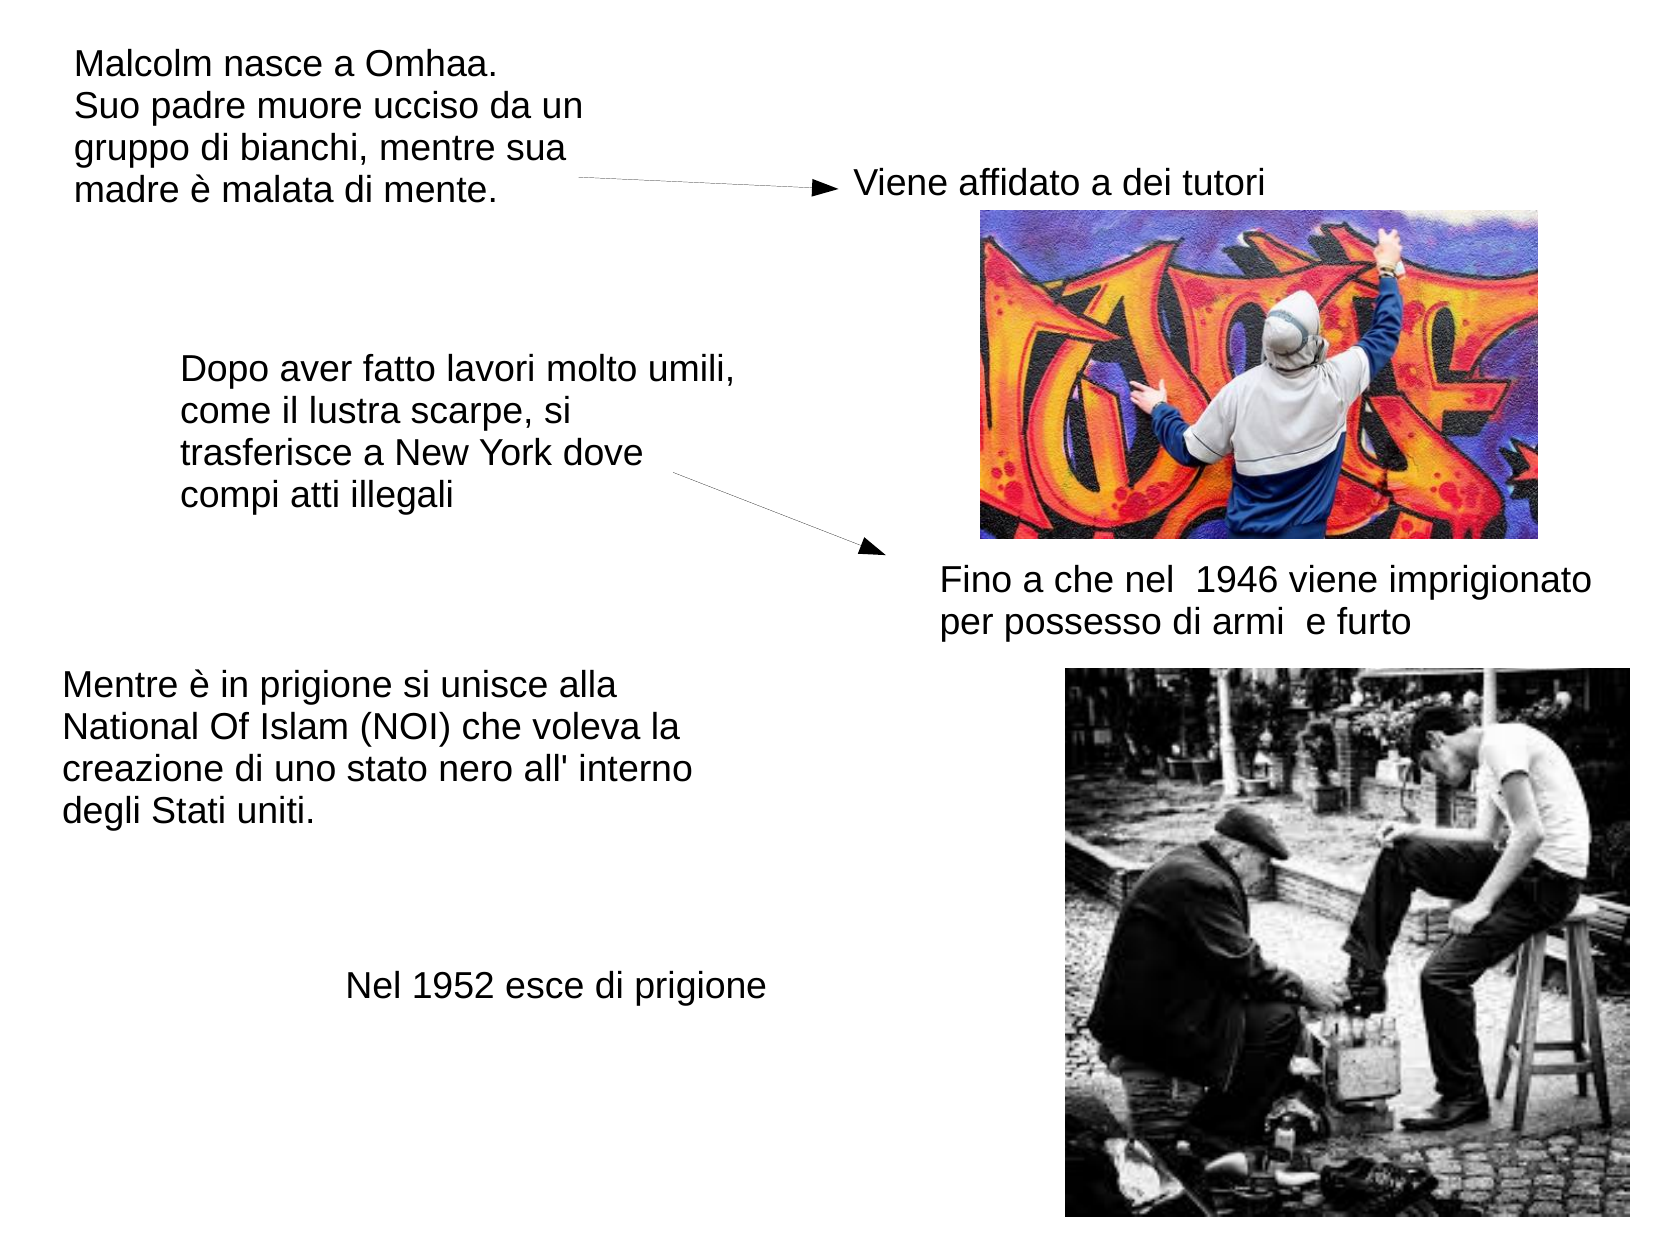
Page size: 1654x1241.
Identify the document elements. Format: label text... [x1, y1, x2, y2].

text_box Malcolm nasce a Omhaa. Suo padre muore ucciso da un gruppo di bianchi, mentre sua madre è malata di mente. [59, 35, 697, 219]
text_box Nel 1952 esce di prigione [330, 956, 945, 1014]
picture [1065, 668, 1630, 1217]
text_box Mentre è in prigione si unisce alla National Of Islam (NOI) che voleva la creazione di uno stato nero all' interno degli Stati uniti. [47, 655, 733, 839]
text_box Fino a che nel 1946 viene imprigionato per possesso di armi e furto [924, 550, 1634, 650]
text_box Dopo aver fatto lavori molto umili, come il lustra scarpe, si trasferisce a New York dove compi atti illegali [165, 340, 756, 565]
text_box Viene affidato a dei tutori [838, 153, 1560, 211]
picture [980, 210, 1538, 539]
